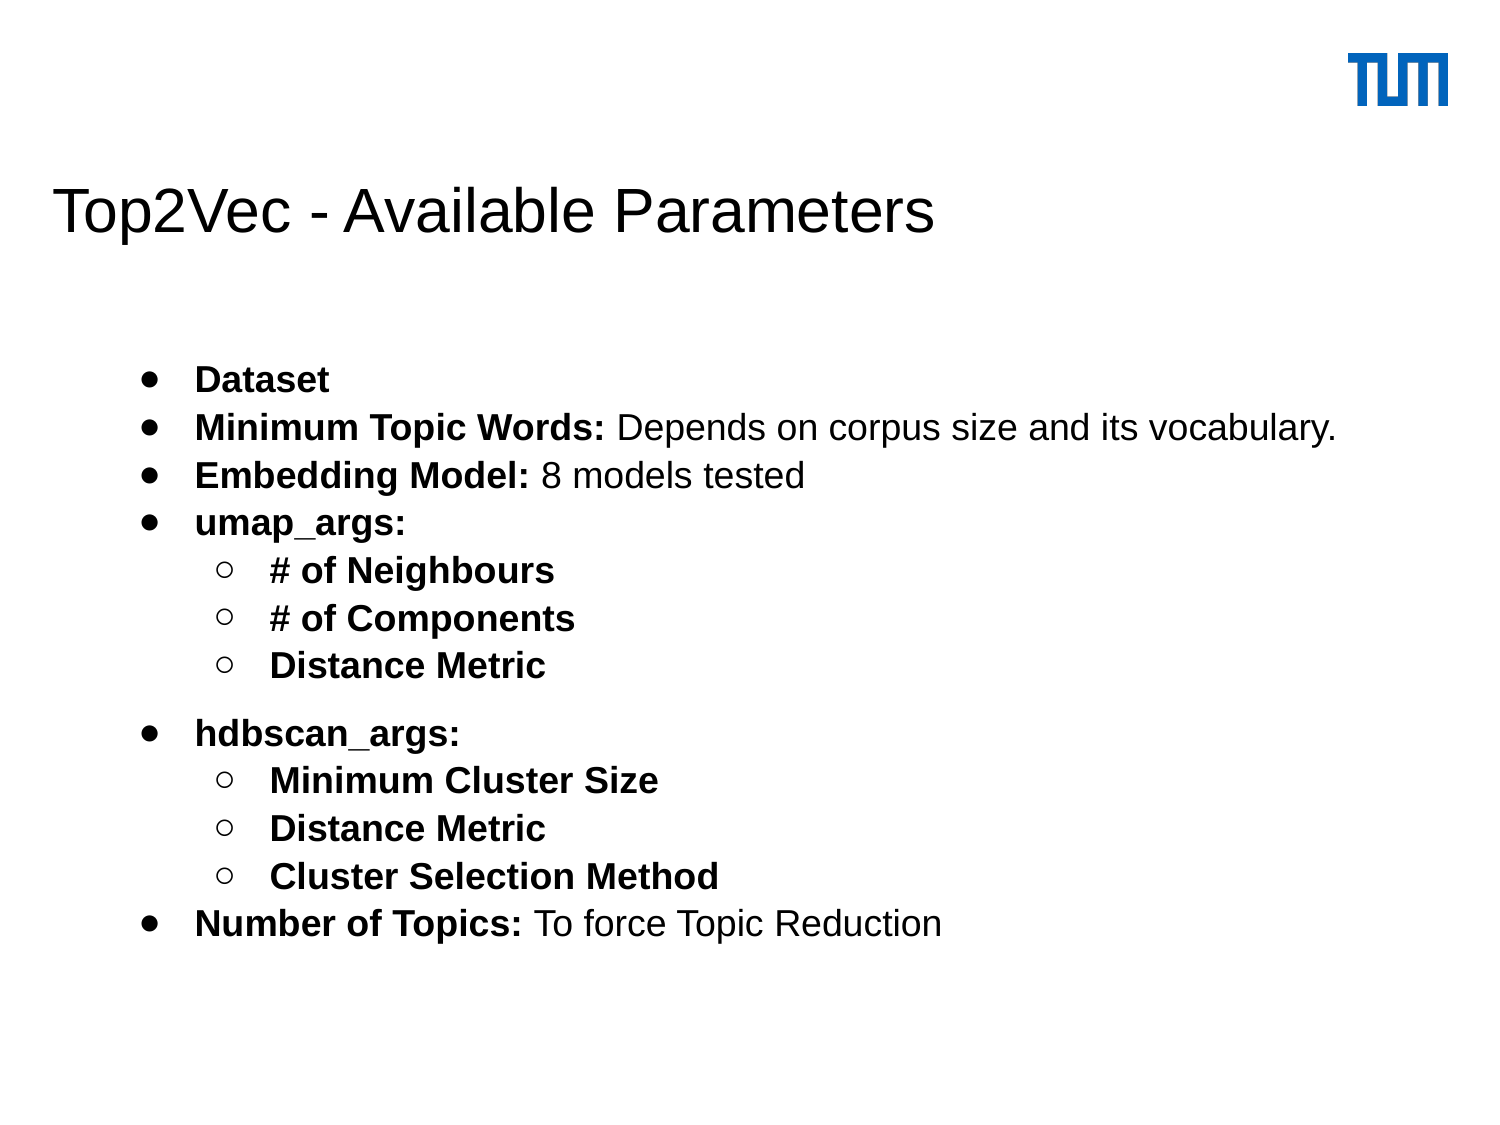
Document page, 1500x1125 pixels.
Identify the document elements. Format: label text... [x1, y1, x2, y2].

text_box Top2Vec - Available Parameters [52, 165, 1449, 233]
picture [1348, 53, 1448, 106]
text_box Dataset Minimum Topic Words: Depends on corpus size and its vocabulary. Embedding Model: 8 models tested umap_args: # of Neighbours # of Components Distance Metric hdbscan_args: Minimum Cluster Size Distance Metric Cluster Selection Method Number of Topics: To force Topic Reduction [104, 337, 1396, 960]
